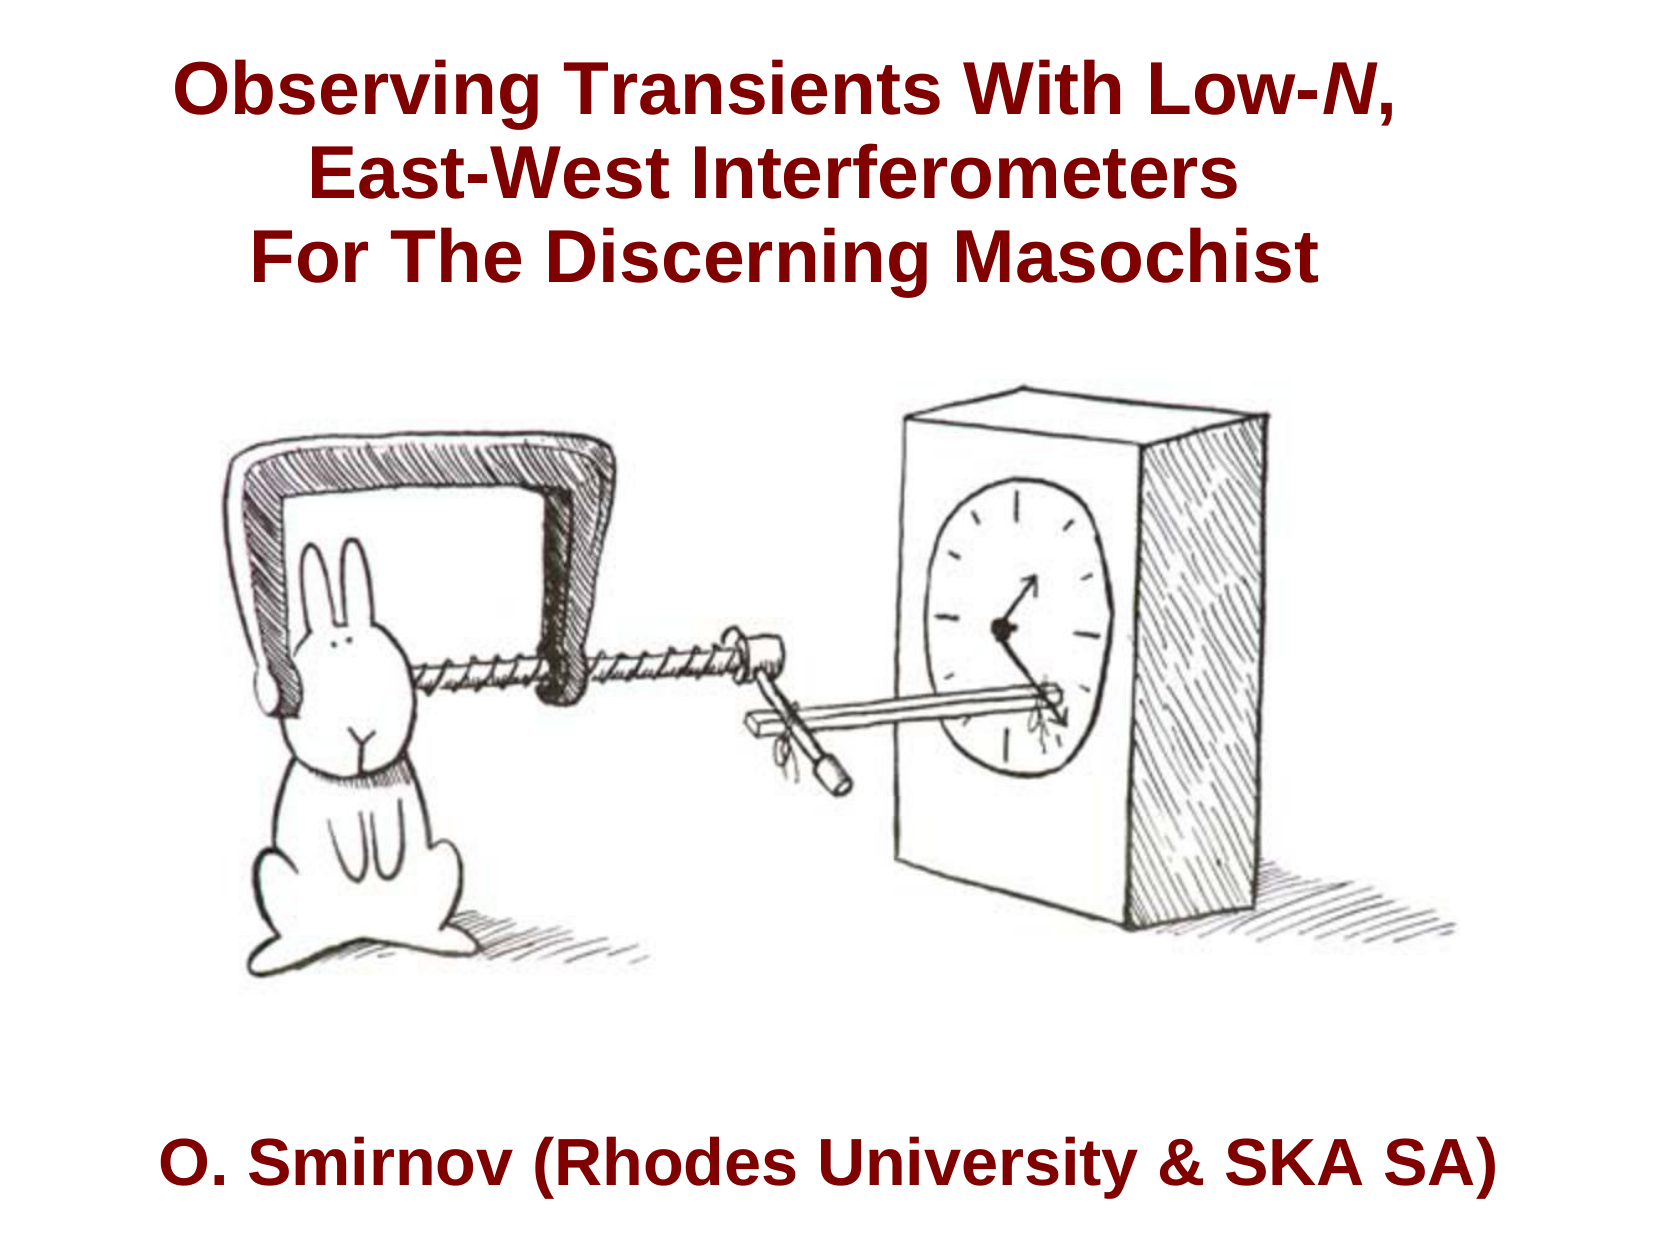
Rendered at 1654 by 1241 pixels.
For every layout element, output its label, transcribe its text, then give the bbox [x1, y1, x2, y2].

text_box Observing Transients With Low-N, East-West Interferometers For The Discerning Masochist [110, 39, 1460, 306]
picture [219, 306, 1460, 1125]
list O. Smirnov (Rhodes University & SKA SA) [47, 1125, 1611, 1238]
